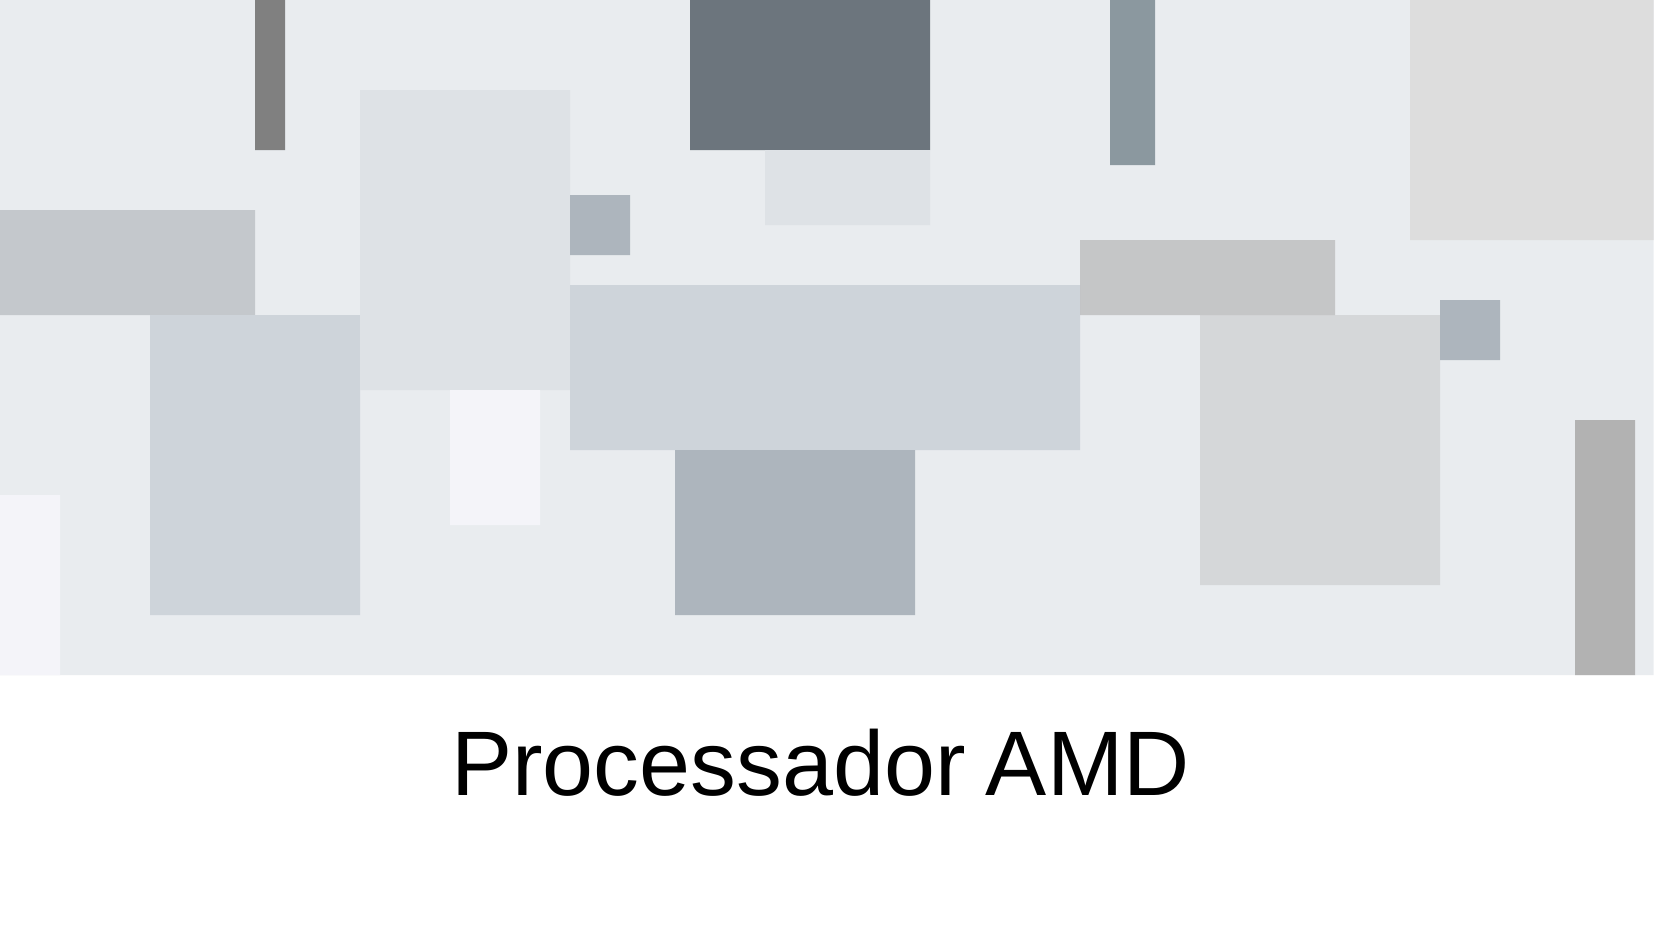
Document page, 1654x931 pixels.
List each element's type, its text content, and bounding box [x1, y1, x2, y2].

title Processador AMD [76, 685, 1565, 841]
